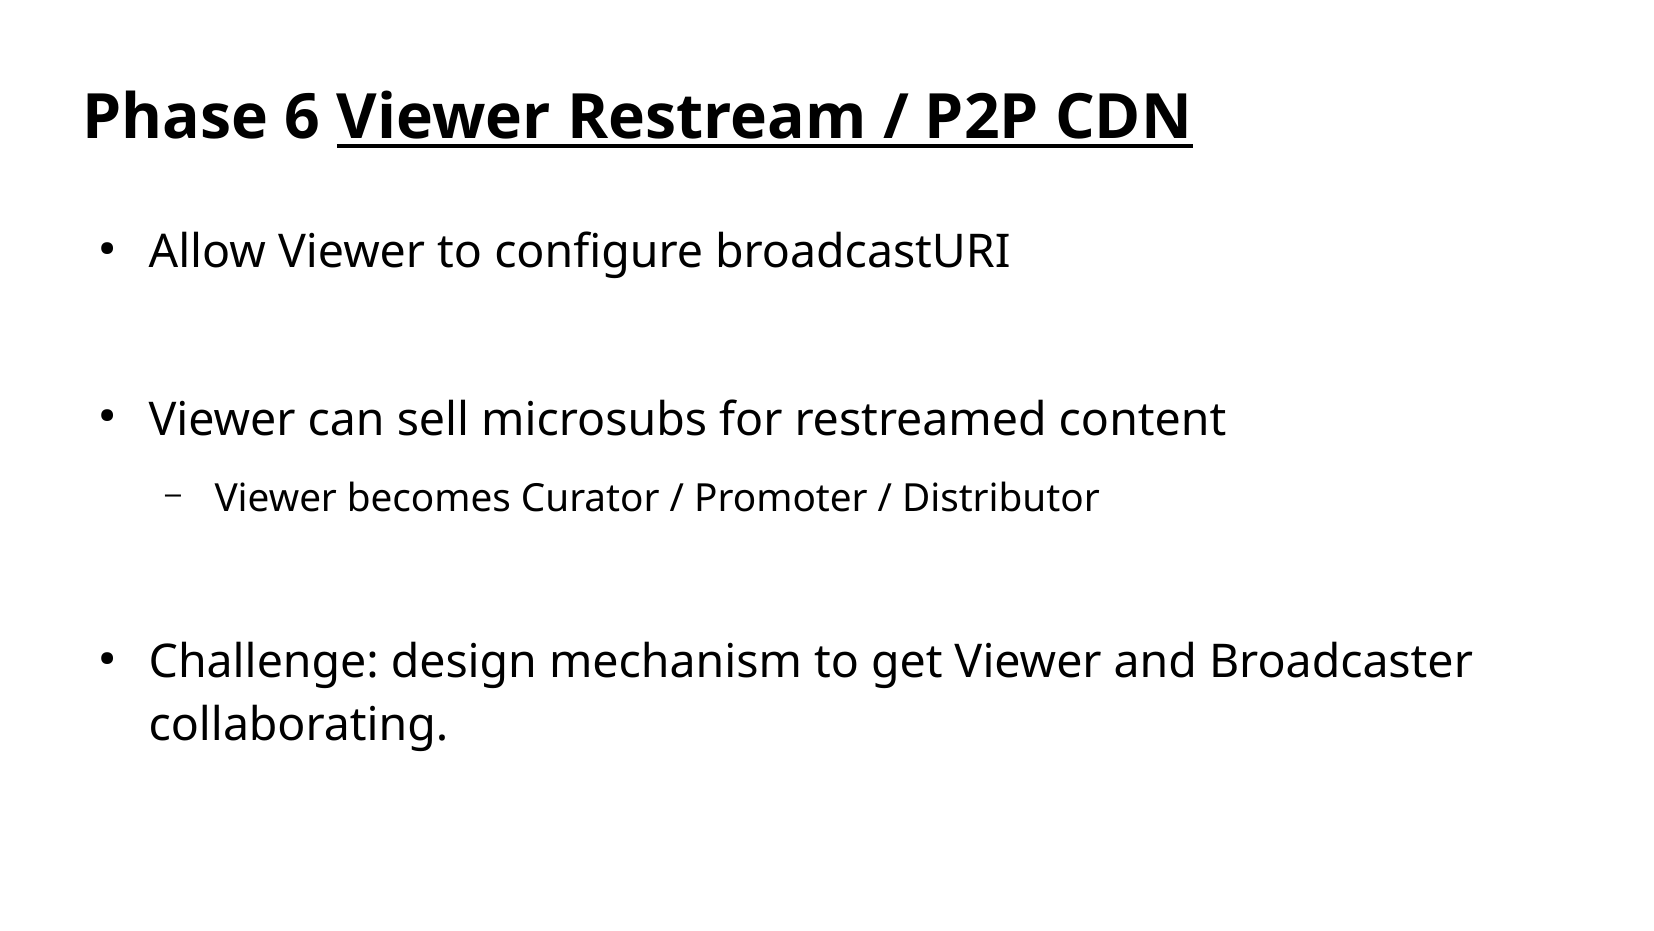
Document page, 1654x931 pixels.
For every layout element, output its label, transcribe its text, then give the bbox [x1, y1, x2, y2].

list Allow Viewer to configure broadcastURI Viewer can sell microsubs for restreamed content Viewer becomes Curator / Promoter / Distributor Challenge: design mechanism to get Viewer and Broadcaster collaborating. [82, 217, 1571, 758]
title Phase 6 Viewer Restream / P2P CDN [82, 37, 1571, 193]
